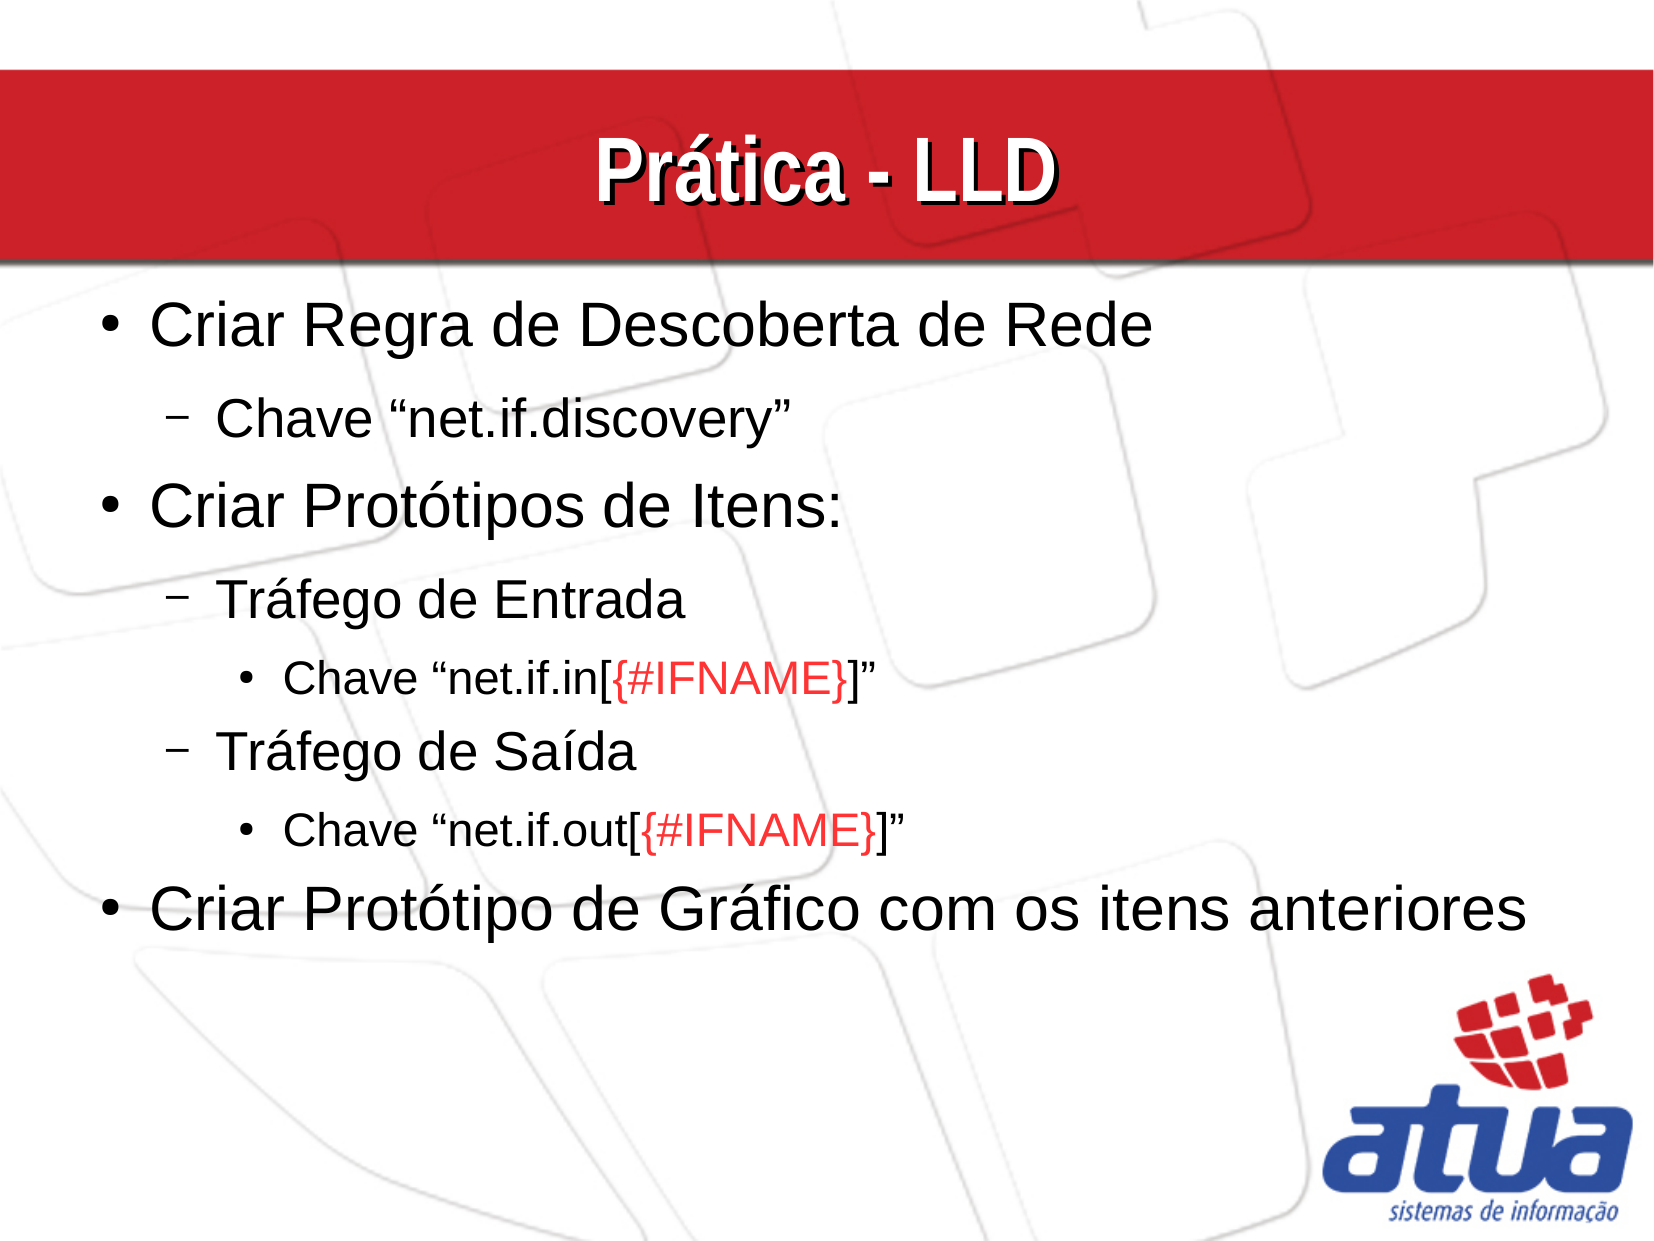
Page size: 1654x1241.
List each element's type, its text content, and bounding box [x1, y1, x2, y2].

list Criar Regra de Descoberta de Rede Chave “net.if.discovery” Criar Protótipos de Itens: Tráfego de Entrada Chave “net.if.in[{#IFNAME}]” Tráfego de Saída Chave “net.if.out[{#IFNAME}]” Criar Protótipo de Gráfico com os itens anteriores [82, 290, 1538, 1010]
title Prática - LLD [82, 64, 1571, 272]
picture [0, 0, 1654, 1241]
